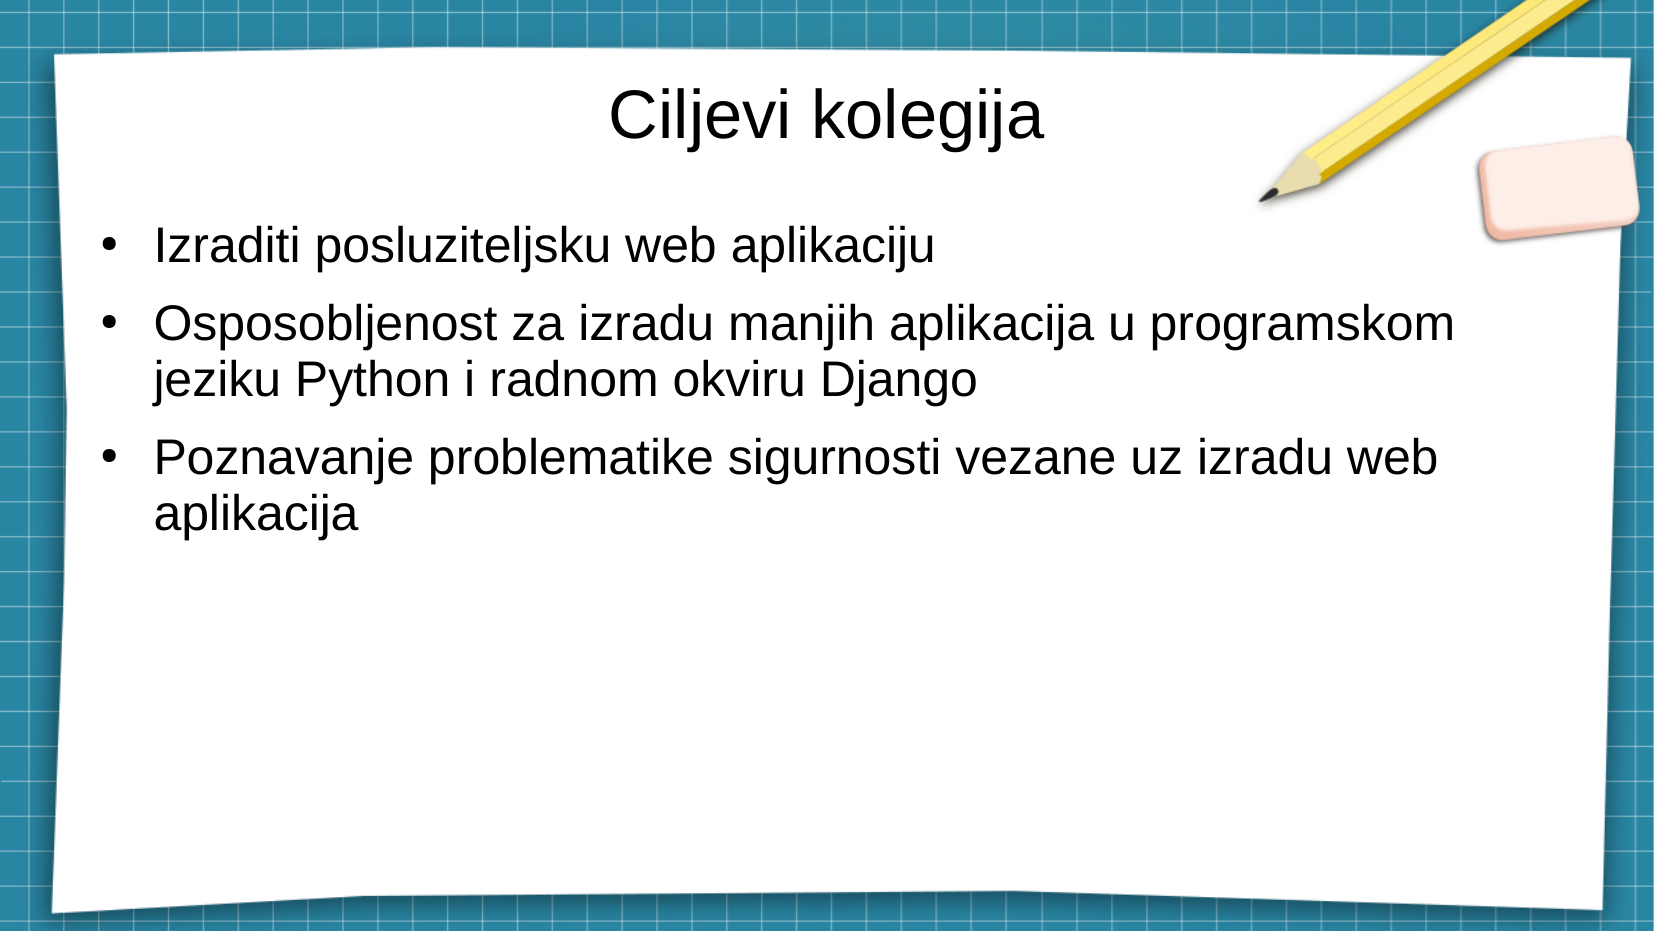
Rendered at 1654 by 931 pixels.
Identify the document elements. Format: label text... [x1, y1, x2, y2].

title Ciljevi kolegija [82, 37, 1571, 193]
picture [0, 0, 1654, 931]
list Izraditi posluziteljsku web aplikaciju Osposobljenost za izradu manjih aplikacija u programskom jeziku Python i radnom okviru Django Poznavanje problematike sigurnosti vezane uz izradu web aplikacija [82, 217, 1571, 758]
